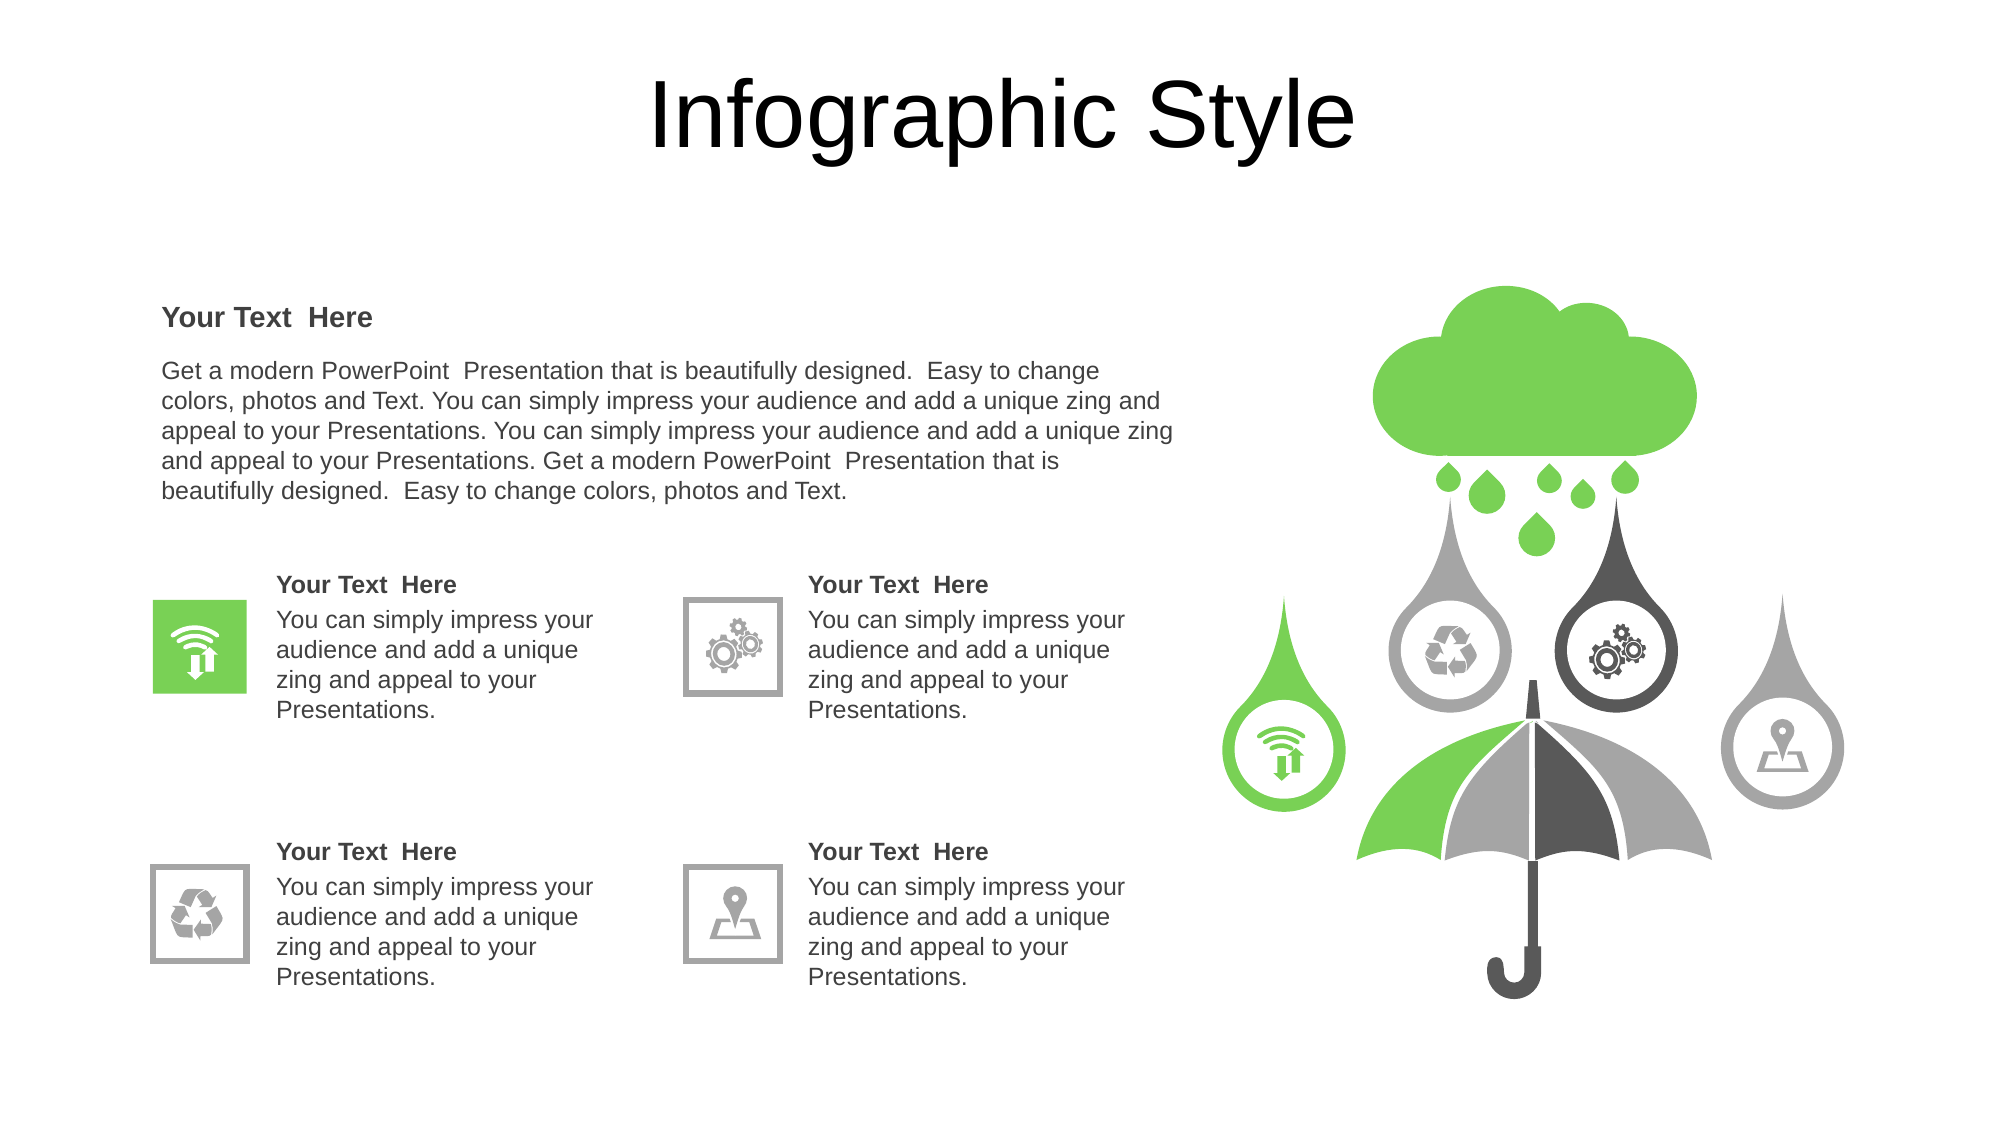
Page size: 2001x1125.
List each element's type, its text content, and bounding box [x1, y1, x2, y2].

text_box [1372, 285, 1697, 456]
text_box [1611, 460, 1639, 494]
text_box You can simply impress your audience and add a unique zing and appeal to your Presentations. [793, 606, 1153, 731]
text_box [1356, 720, 1526, 861]
text_box Your Text Here [261, 560, 629, 606]
text_box [686, 867, 781, 961]
text_box Your Text Here [793, 560, 1153, 606]
text_box [1444, 720, 1620, 1000]
text_box Get a modern PowerPoint Presentation that is beautifully designed. Easy to change colors, photos and Text. You can simply impress your audience and add a unique zing and appeal to your Presentations. You can simply impress your audience and add a unique zing and appeal to your Presentations. Get a modern PowerPoint Presentation that is beautifully designed. Easy to change colors, photos and Text. [146, 347, 1193, 512]
text_box Your Text Here [793, 828, 1153, 873]
text_box [1570, 478, 1596, 509]
text_box [1518, 512, 1556, 557]
text_box [1554, 496, 1678, 713]
text_box [686, 599, 781, 694]
text_box [1388, 496, 1512, 713]
text_box You can simply impress your audience and add a unique zing and appeal to your Presentations. [261, 606, 629, 731]
text_box [1543, 720, 1713, 861]
text_box [1468, 469, 1506, 514]
text_box Your Text Here [146, 290, 1193, 341]
text_box You can simply impress your audience and add a unique zing and appeal to your Presentations. [793, 873, 1153, 999]
text_box [1436, 462, 1461, 492]
text_box [152, 599, 247, 694]
text_box [1525, 680, 1541, 719]
text_box [1222, 595, 1346, 812]
text_box Your Text Here [261, 828, 629, 873]
text_box [152, 867, 247, 961]
text_box You can simply impress your audience and add a unique zing and appeal to your Presentations. [261, 873, 629, 999]
text_box [1536, 463, 1562, 494]
list Infographic Style [53, 55, 1952, 175]
text_box [1720, 593, 1845, 810]
